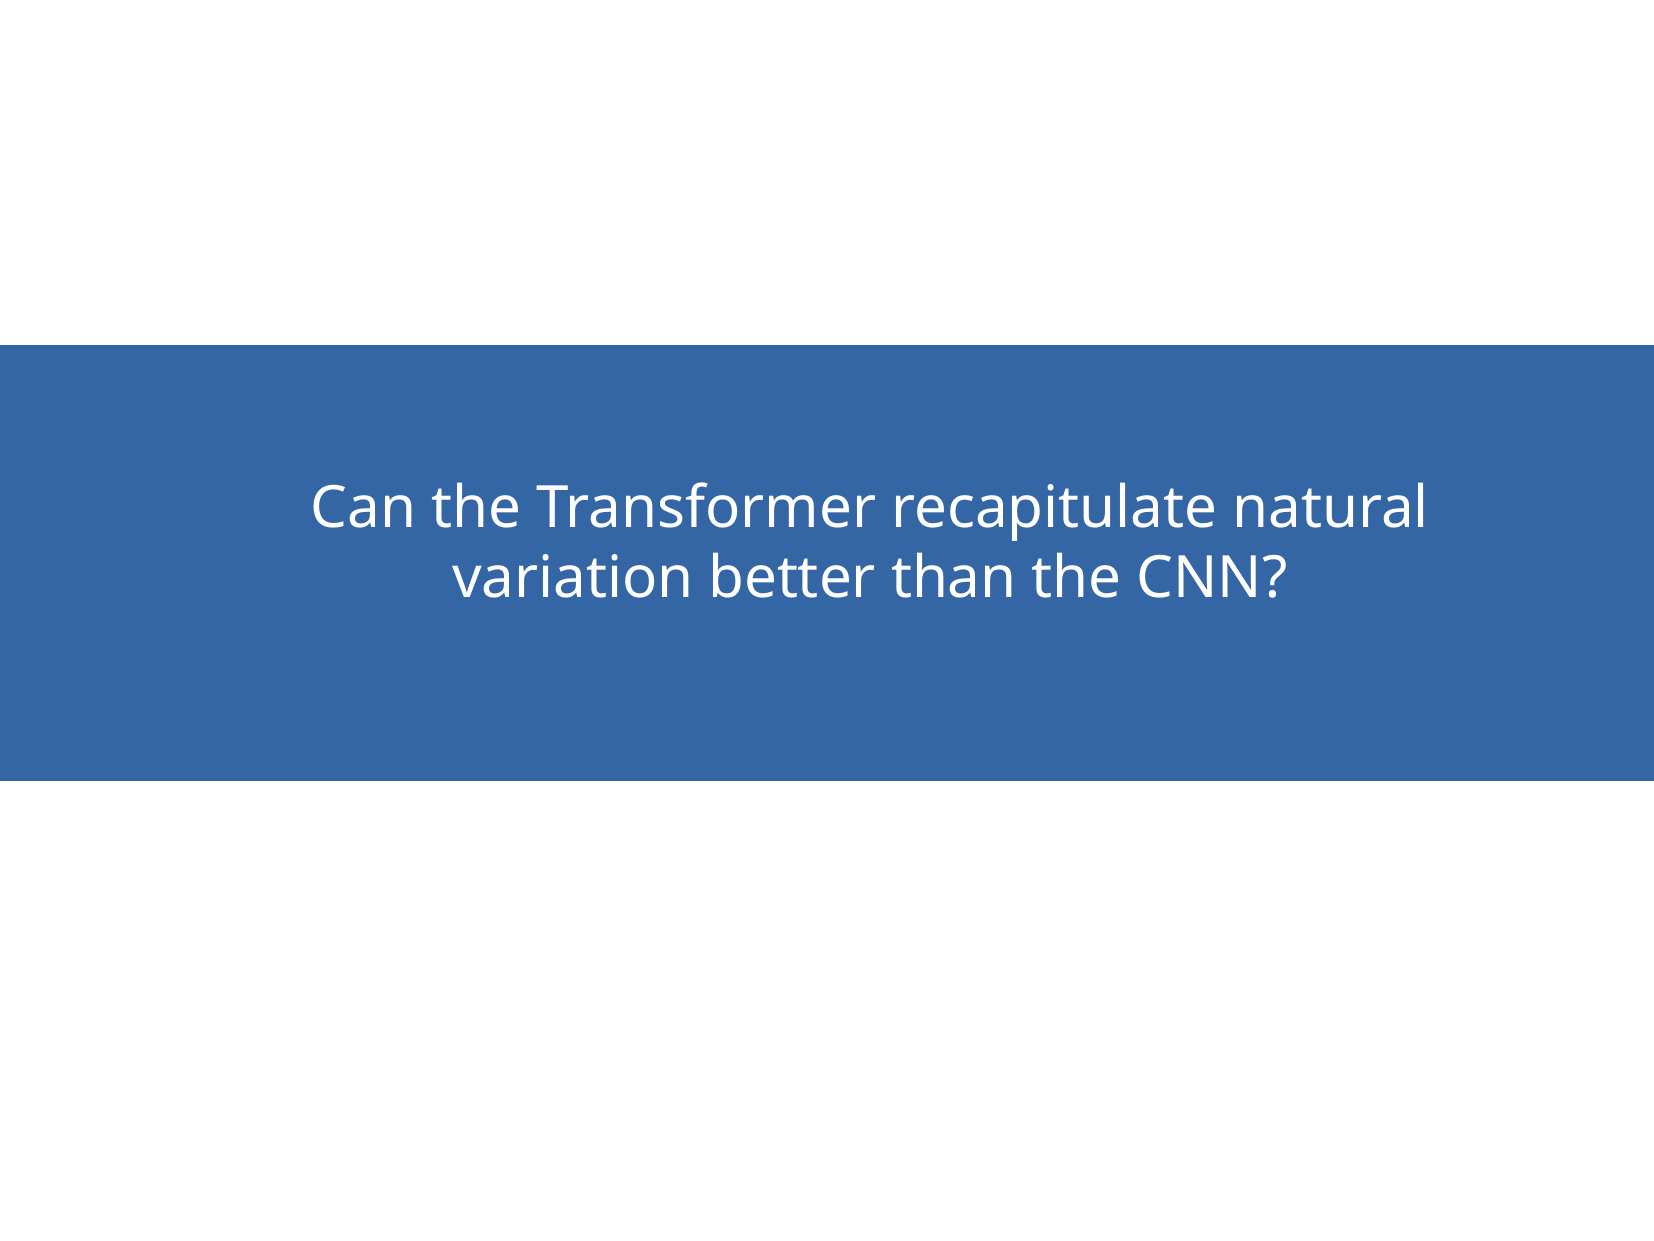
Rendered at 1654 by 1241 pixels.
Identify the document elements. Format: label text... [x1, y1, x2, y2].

text_box Can the Transformer recapitulate natural variation better than the CNN? [194, 462, 1545, 799]
text_box [0, 345, 1654, 781]
